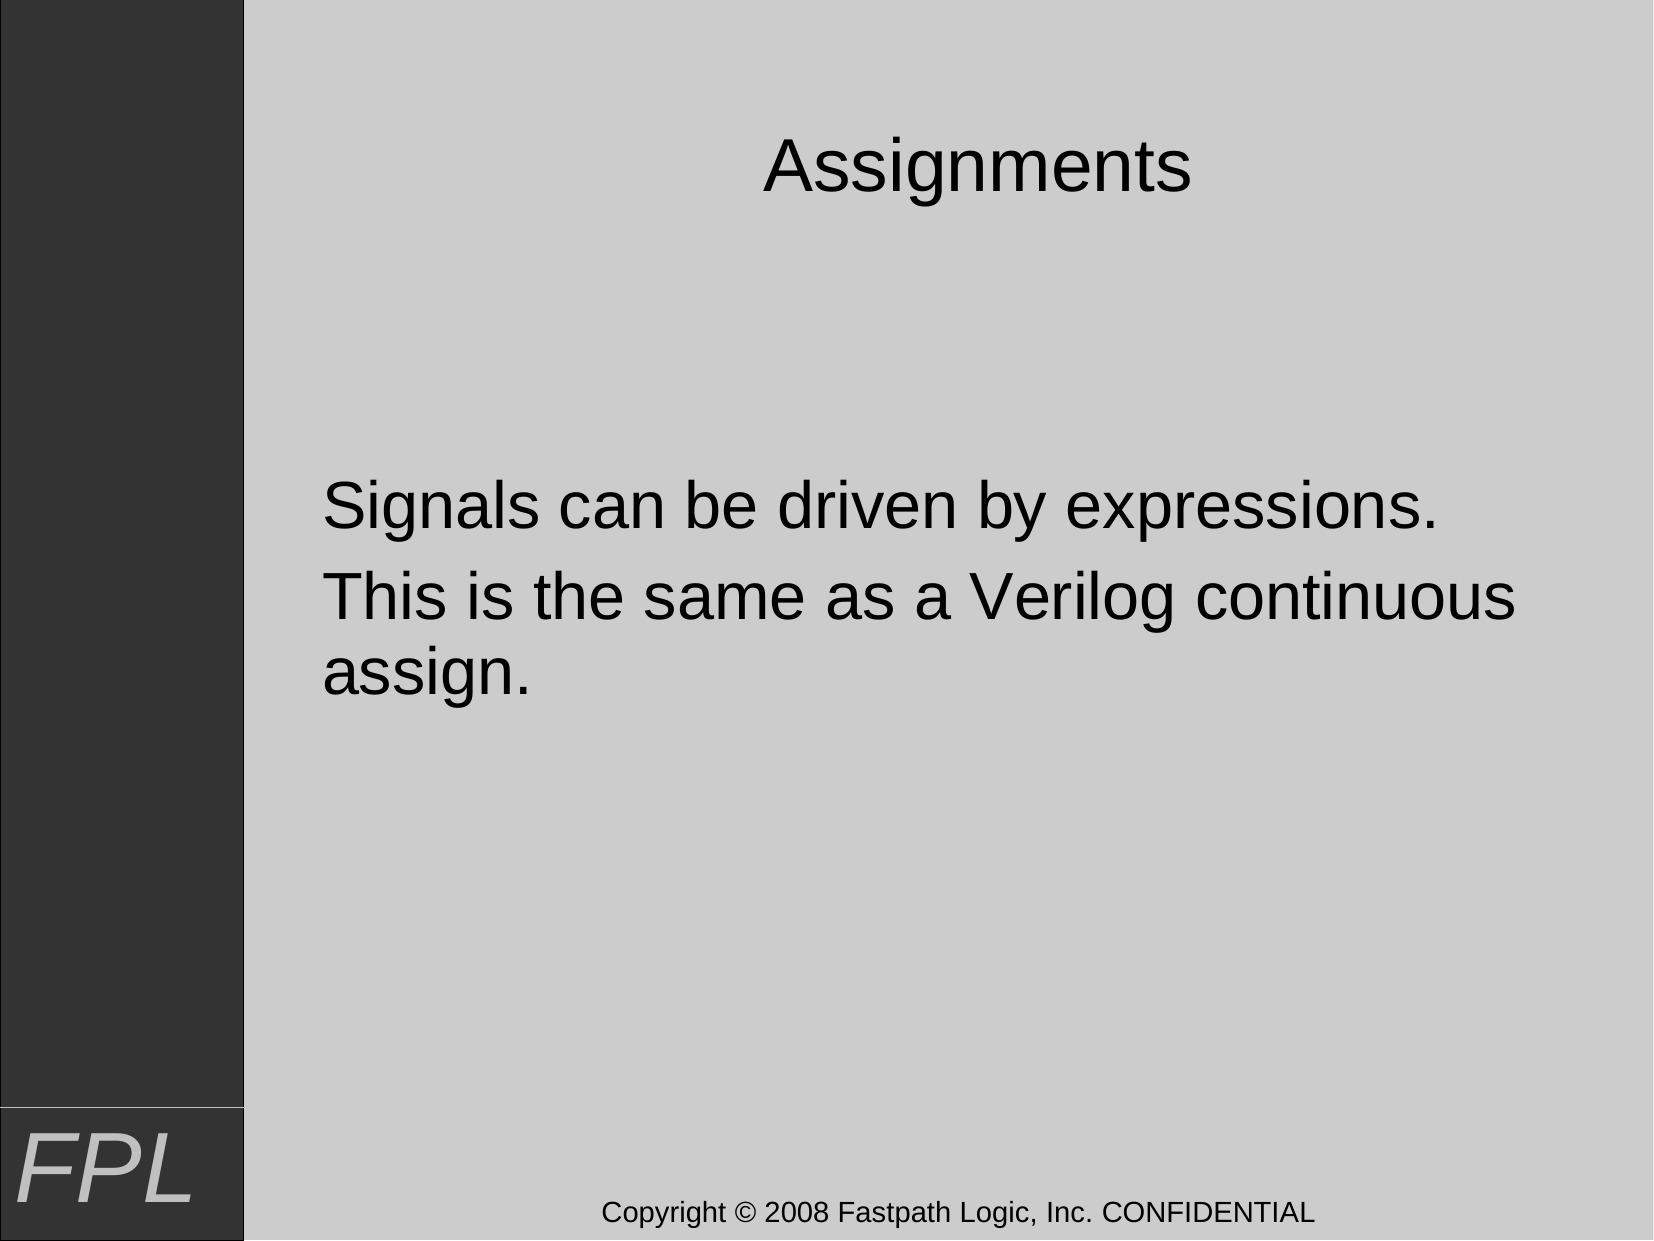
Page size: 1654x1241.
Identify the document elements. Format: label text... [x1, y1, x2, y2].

title Assignments [426, 57, 1529, 272]
subtitle Signals can be driven by expressions. This is the same as a Verilog continuous assign. [322, 272, 1634, 1179]
